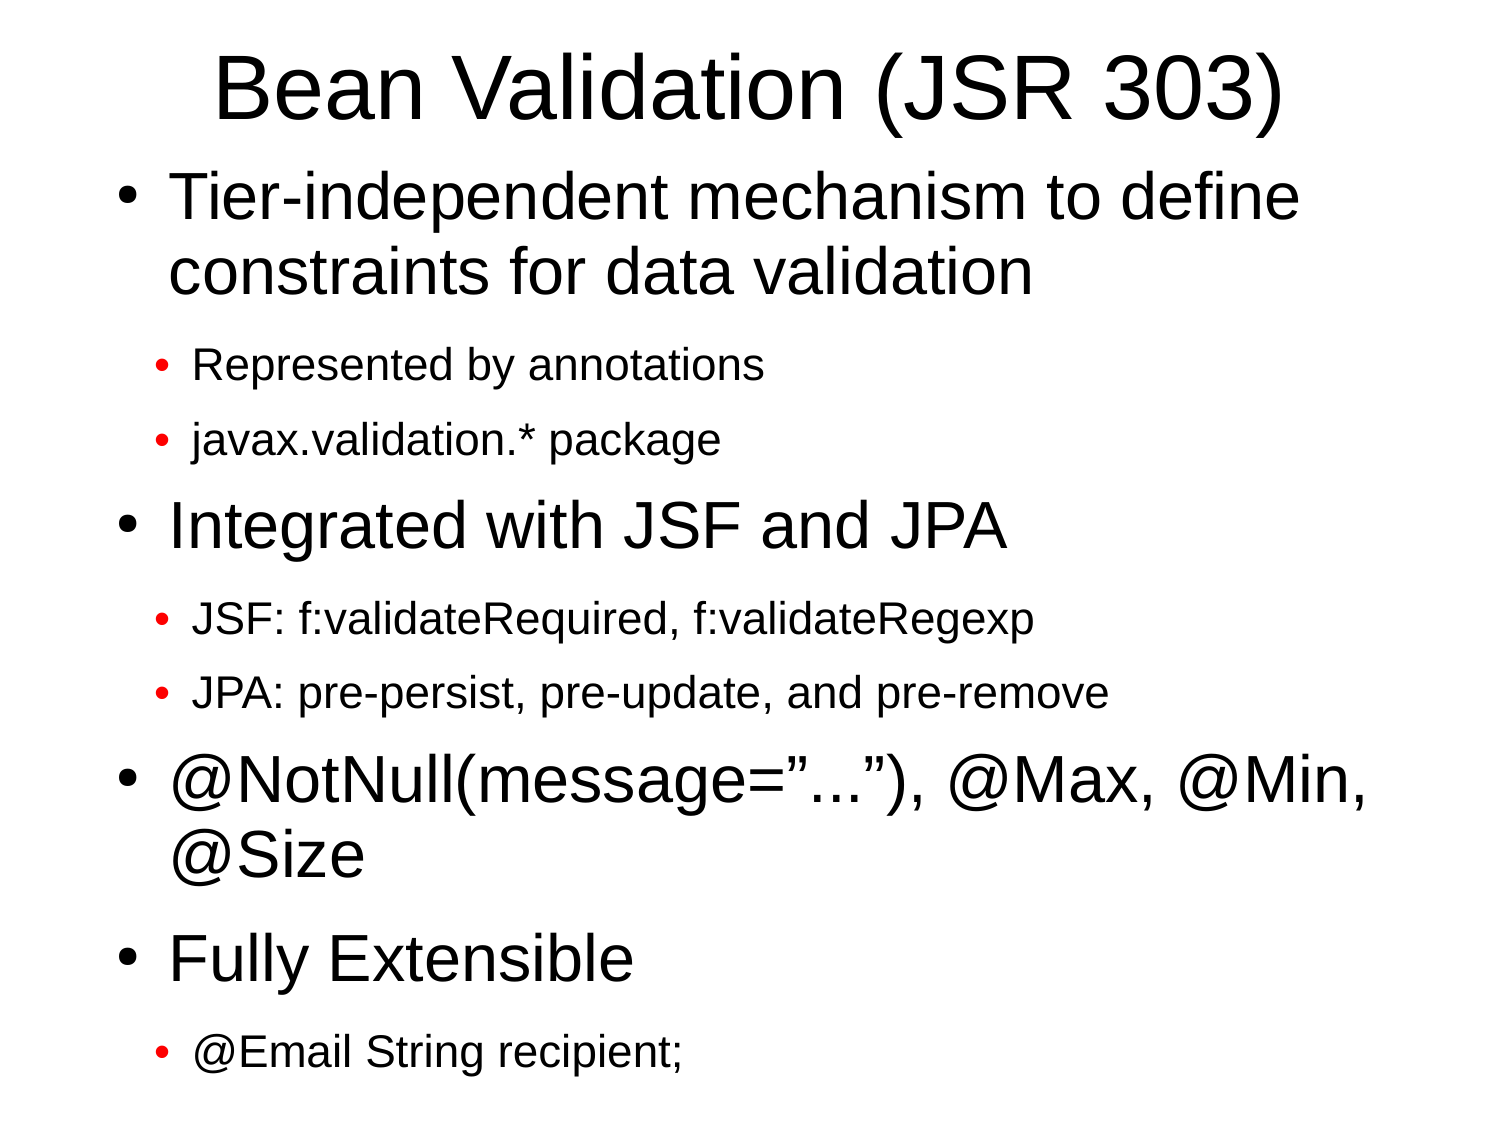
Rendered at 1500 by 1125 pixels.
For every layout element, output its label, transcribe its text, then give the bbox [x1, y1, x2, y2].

title Bean Validation (JSR 303) [128, 29, 1372, 146]
list Tier-independent mechanism to define constraints for data validation Represented by annotations javax.validation.* package Integrated with JSF and JPA JSF: f:validateRequired, f:validateRegexp JPA: pre-persist, pre-update, and pre-remove @NotNull(message=”...”), @Max, @Min, @Size Fully Extensible @Email String recipient; [98, 159, 1451, 953]
